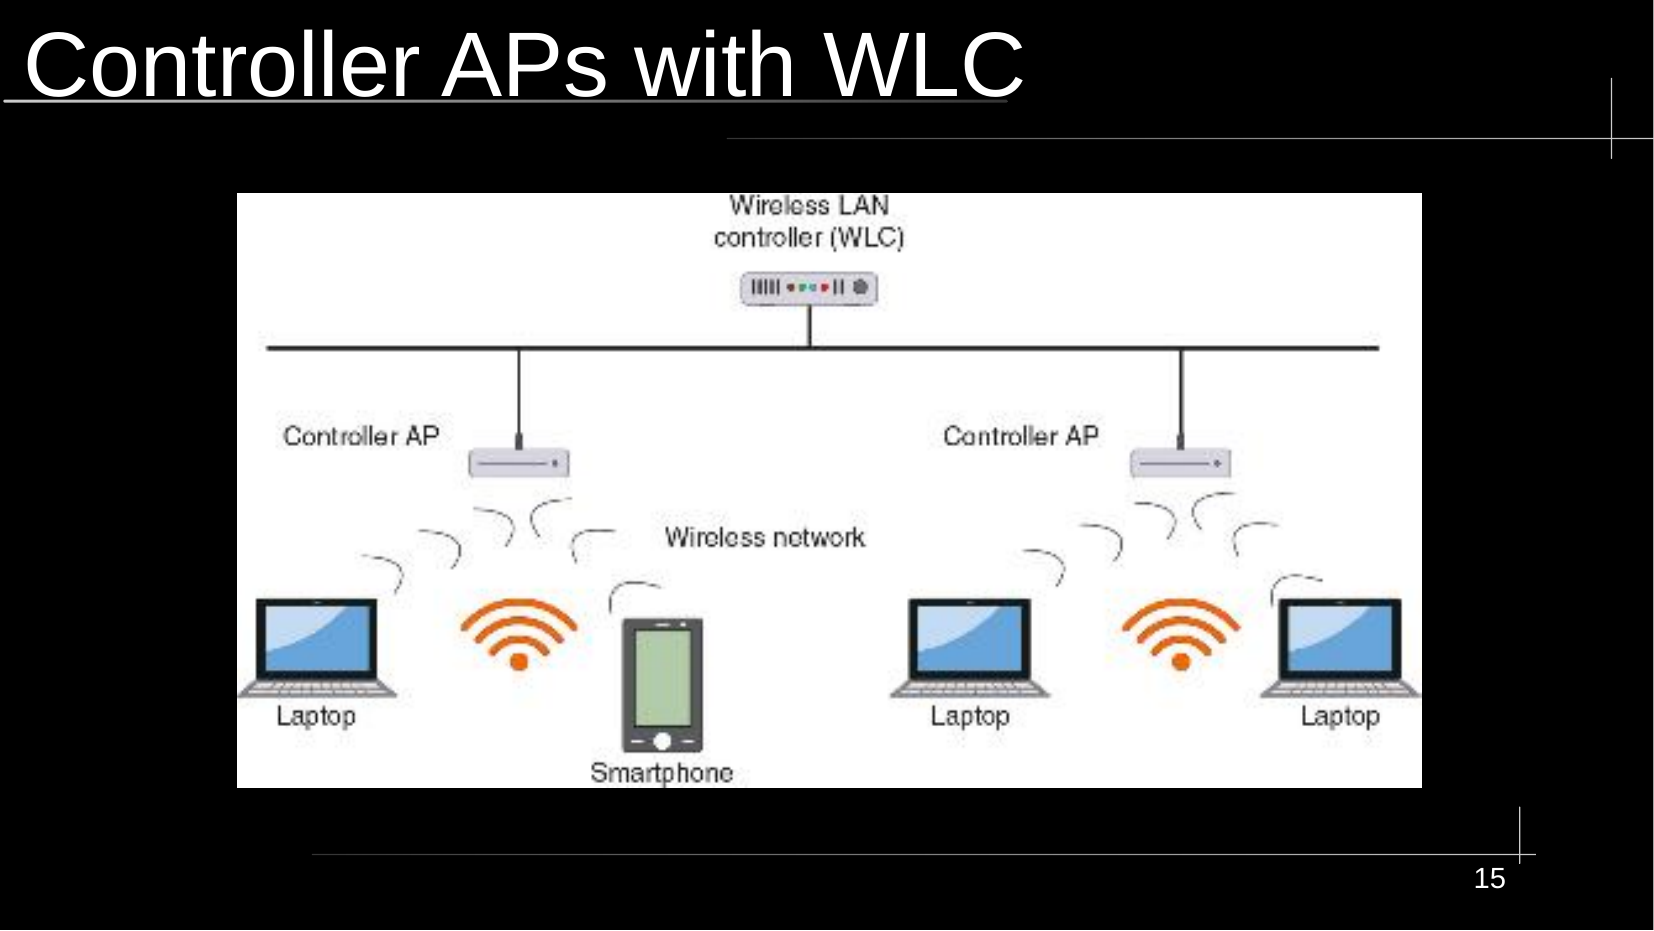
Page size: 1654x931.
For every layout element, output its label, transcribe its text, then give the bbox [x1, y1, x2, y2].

picture [237, 193, 1422, 788]
title Controller APs with WLC [23, 11, 1589, 119]
